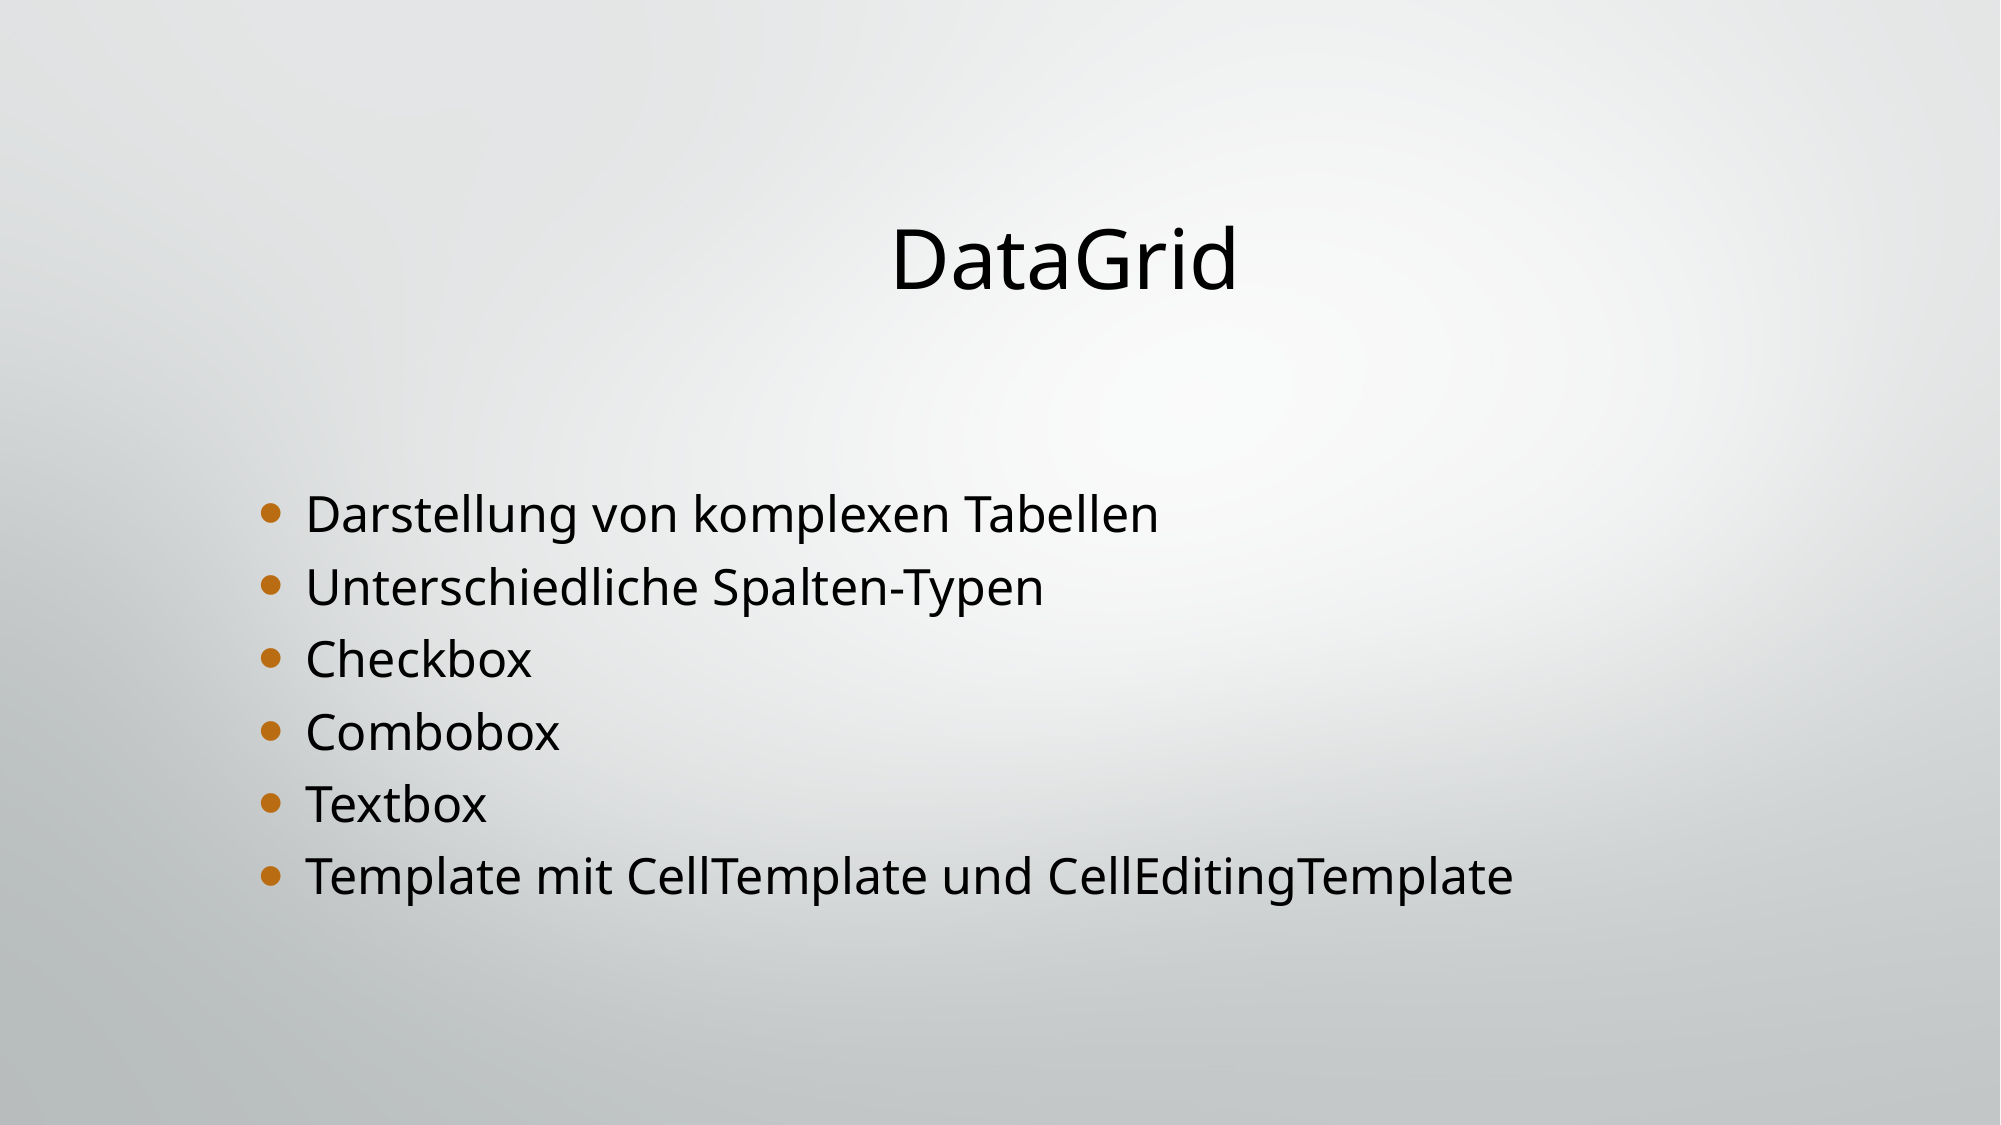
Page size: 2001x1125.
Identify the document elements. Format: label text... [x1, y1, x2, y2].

list Darstellung von komplexen Tabellen Unterschiedliche Spalten-Typen Checkbox Combobox Textbox Template mit CellTemplate und CellEditingTemplate [243, 437, 1887, 950]
picture [0, 0, 2001, 1125]
title DataGrid [243, 112, 1887, 400]
